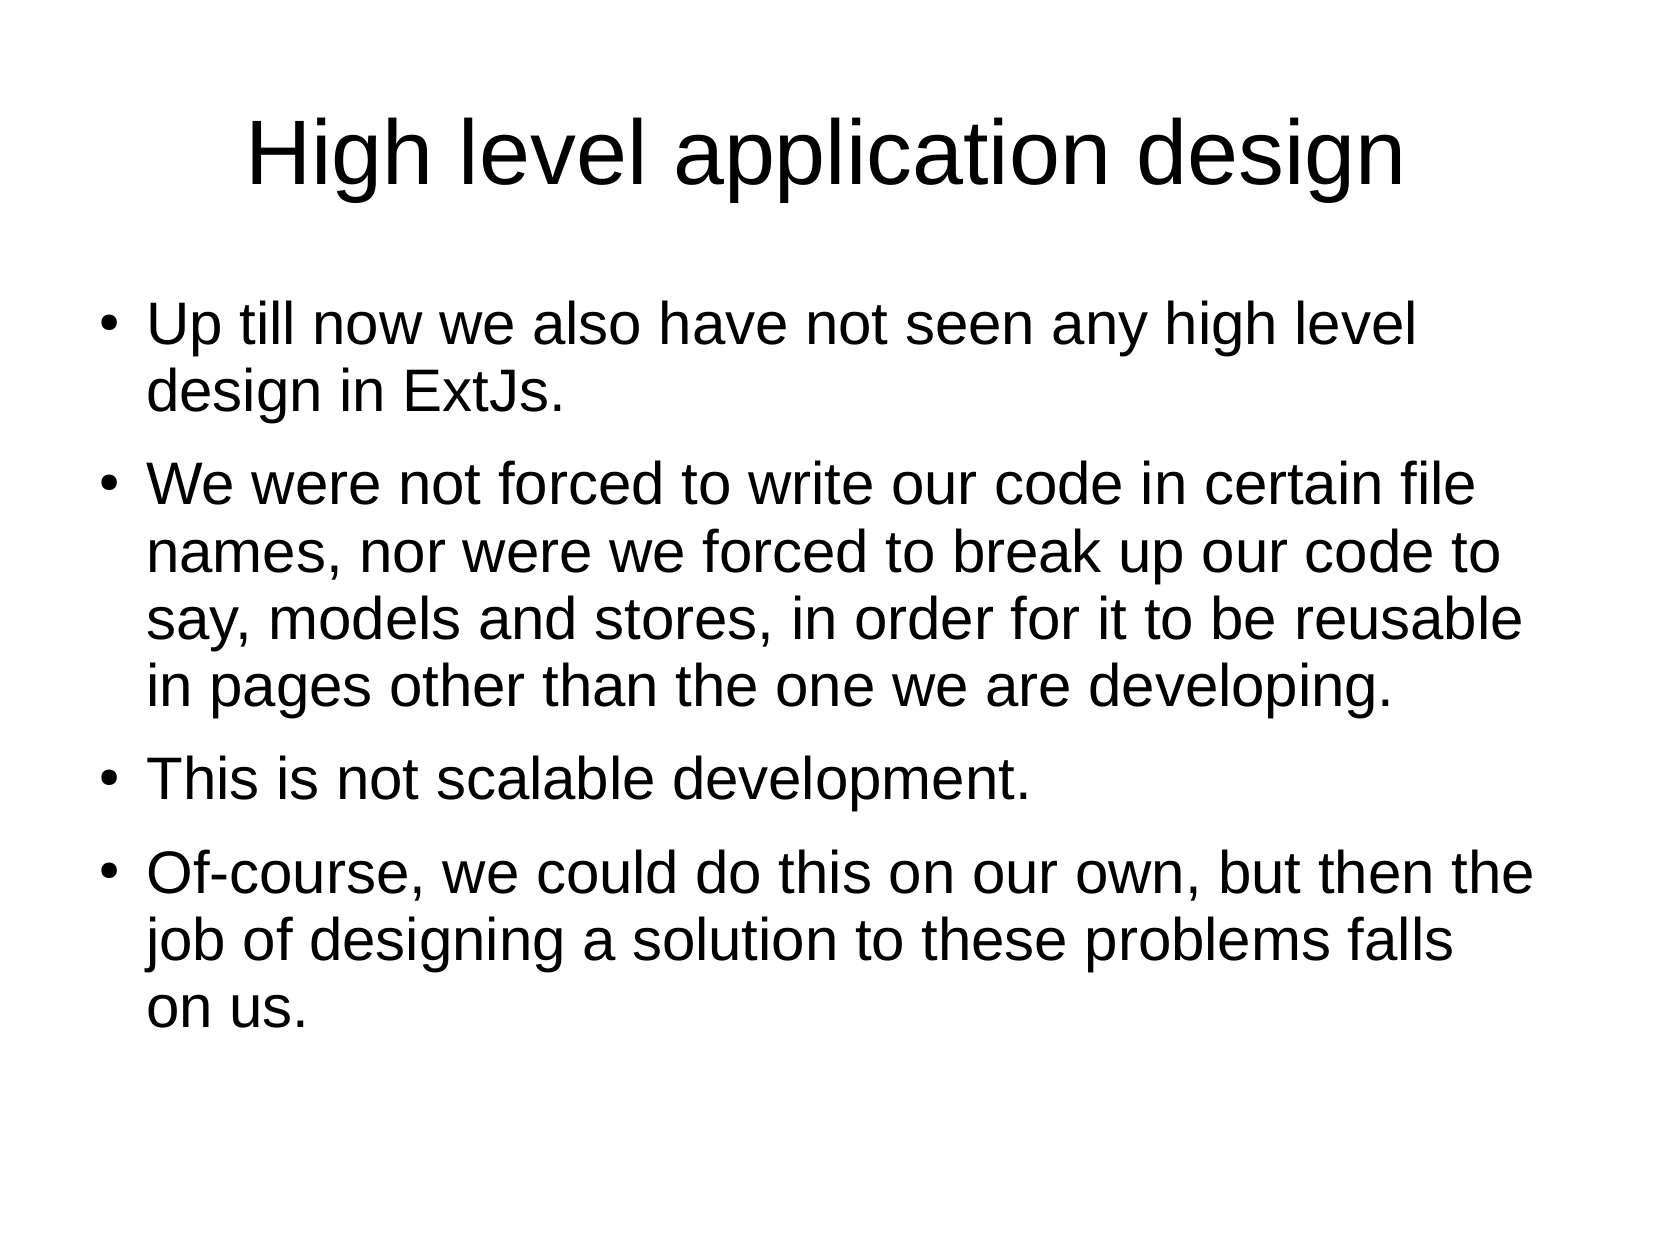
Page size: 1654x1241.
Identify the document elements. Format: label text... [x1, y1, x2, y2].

list Up till now we also have not seen any high level design in ExtJs. We were not forced to write our code in certain file names, nor were we forced to break up our code to say, models and stores, in order for it to be reusable in pages other than the one we are developing. This is not scalable development. Of-course, we could do this on our own, but then the job of designing a solution to these problems falls on us. [82, 290, 1538, 1111]
title High level application design [82, 49, 1571, 257]
